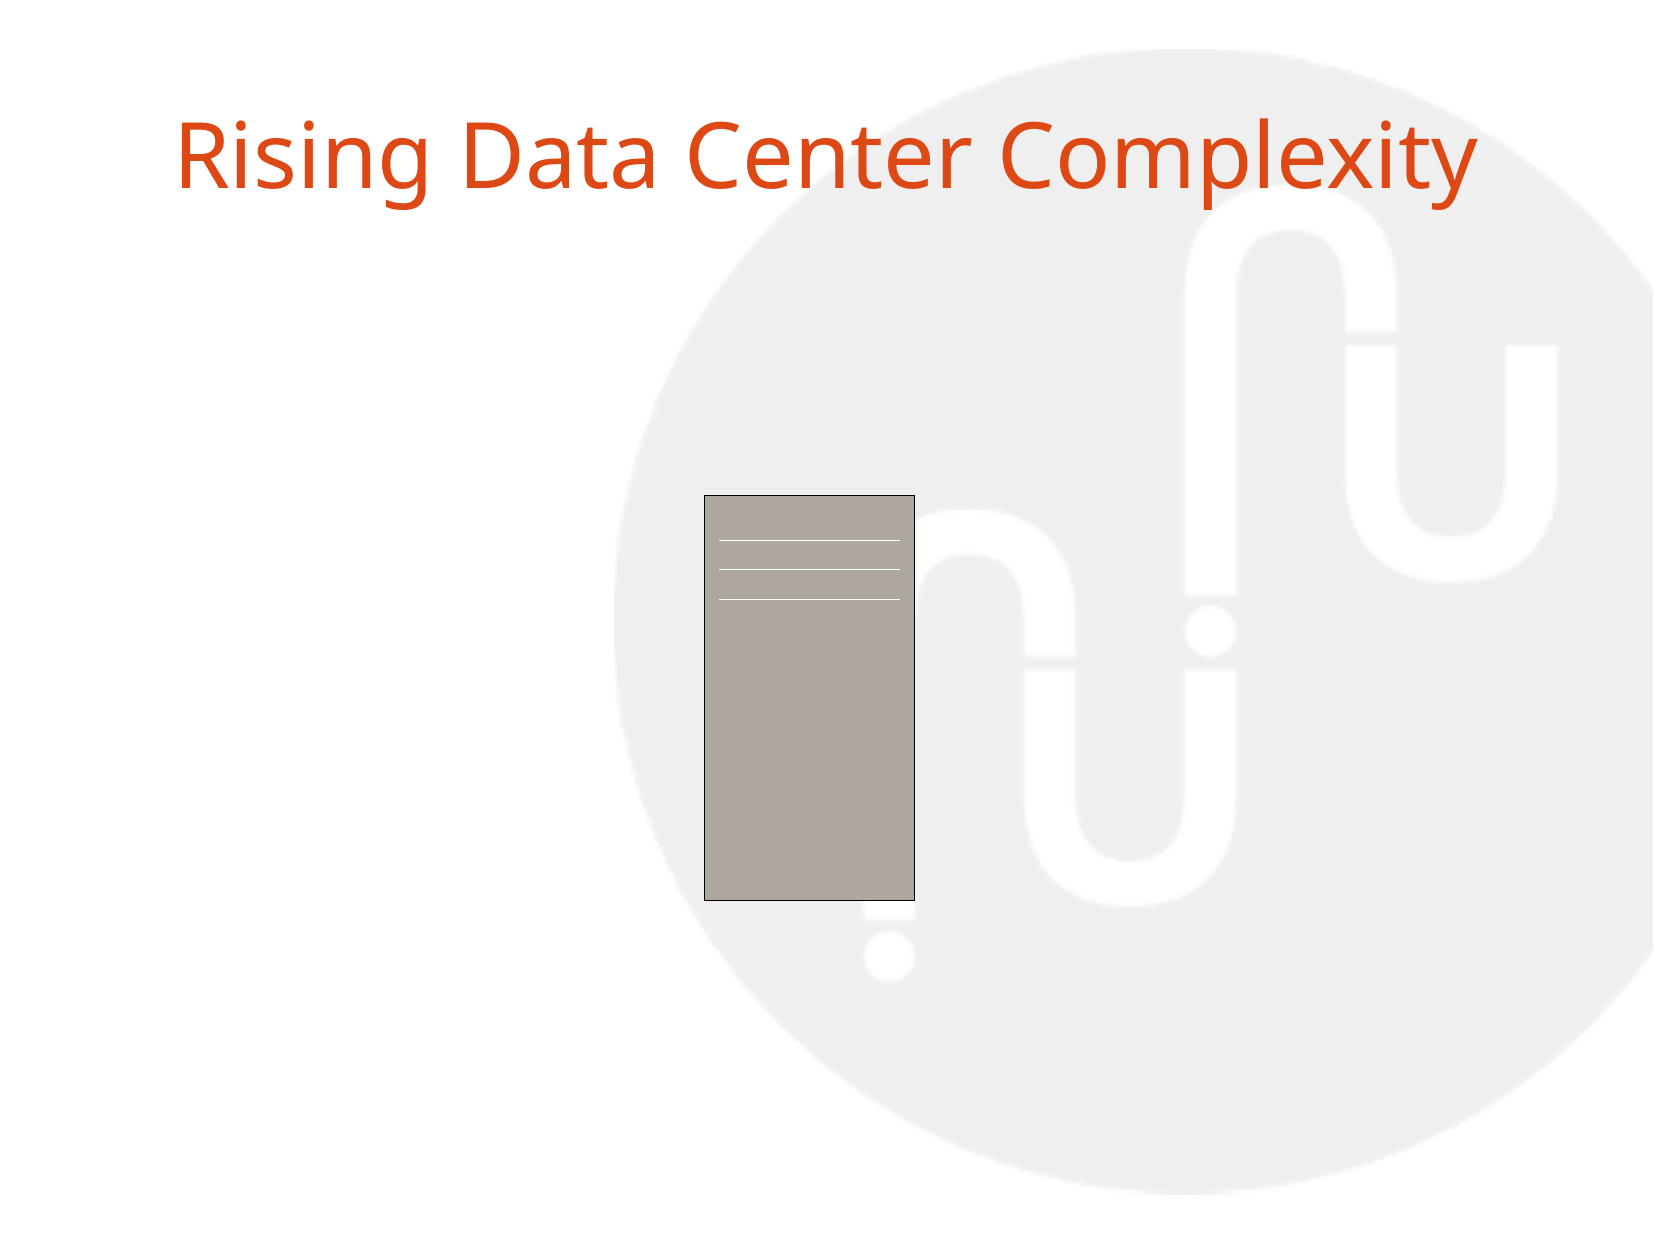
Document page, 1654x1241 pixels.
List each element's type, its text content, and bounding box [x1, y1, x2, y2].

picture [614, 49, 1654, 1195]
title Rising Data Center Complexity [82, 49, 1571, 257]
text_box [704, 495, 915, 901]
